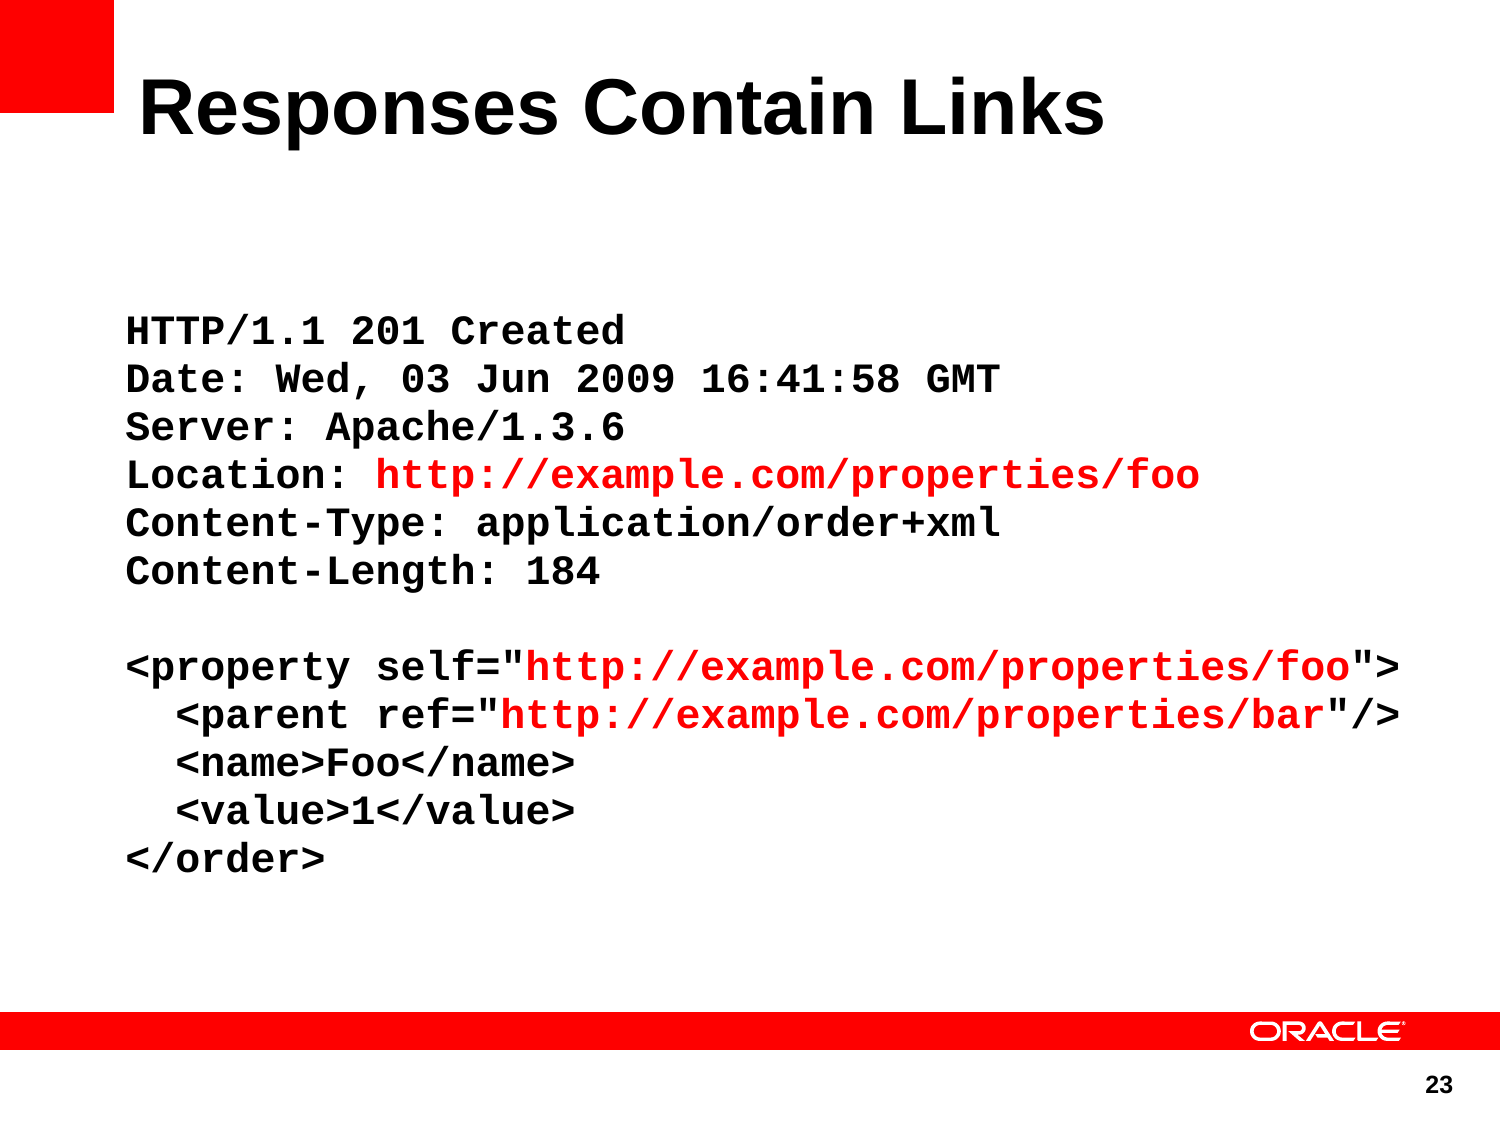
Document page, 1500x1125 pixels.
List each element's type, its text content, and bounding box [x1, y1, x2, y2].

title Responses Contain Links [138, 62, 1489, 225]
text_box HTTP/1.1 201 Created Date: Wed, 03 Jun 2009 16:41:58 GMT Server: Apache/1.3.6 Location: http://example.com/properties/foo Content-Type: application/order+xml Content-Length: 184 <property self="http://example.com/properties/foo"> <parent ref="http://example.com/properties/bar"/> <name>Foo</name> <value>1</value> </order> [125, 306, 1431, 1083]
picture [1431, 1012, 1500, 1050]
picture [0, 0, 114, 113]
picture [0, 1012, 125, 1050]
